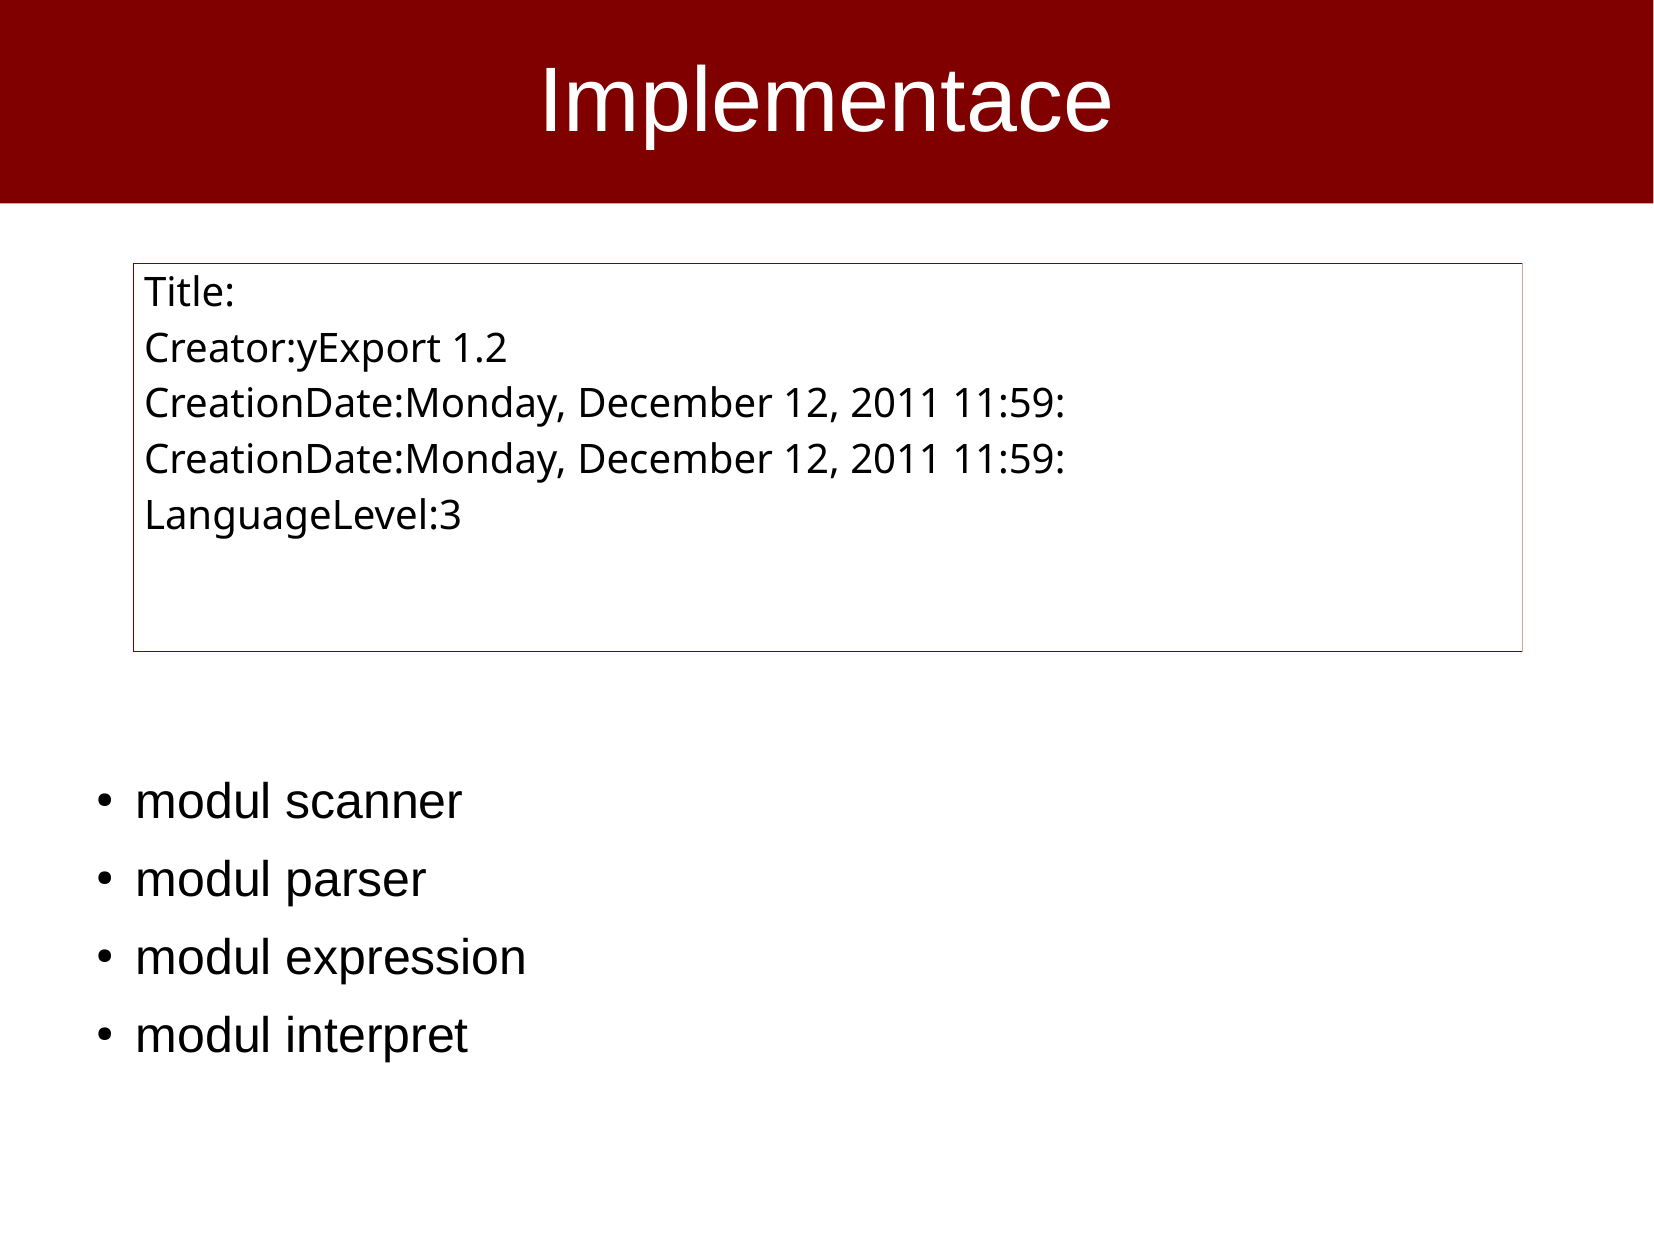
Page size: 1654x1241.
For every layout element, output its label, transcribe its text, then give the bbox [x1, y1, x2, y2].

title Implementace [0, 0, 1654, 204]
picture [130, 260, 1523, 652]
list modul scanner modul parser modul expression modul interpret [82, 773, 1571, 1067]
